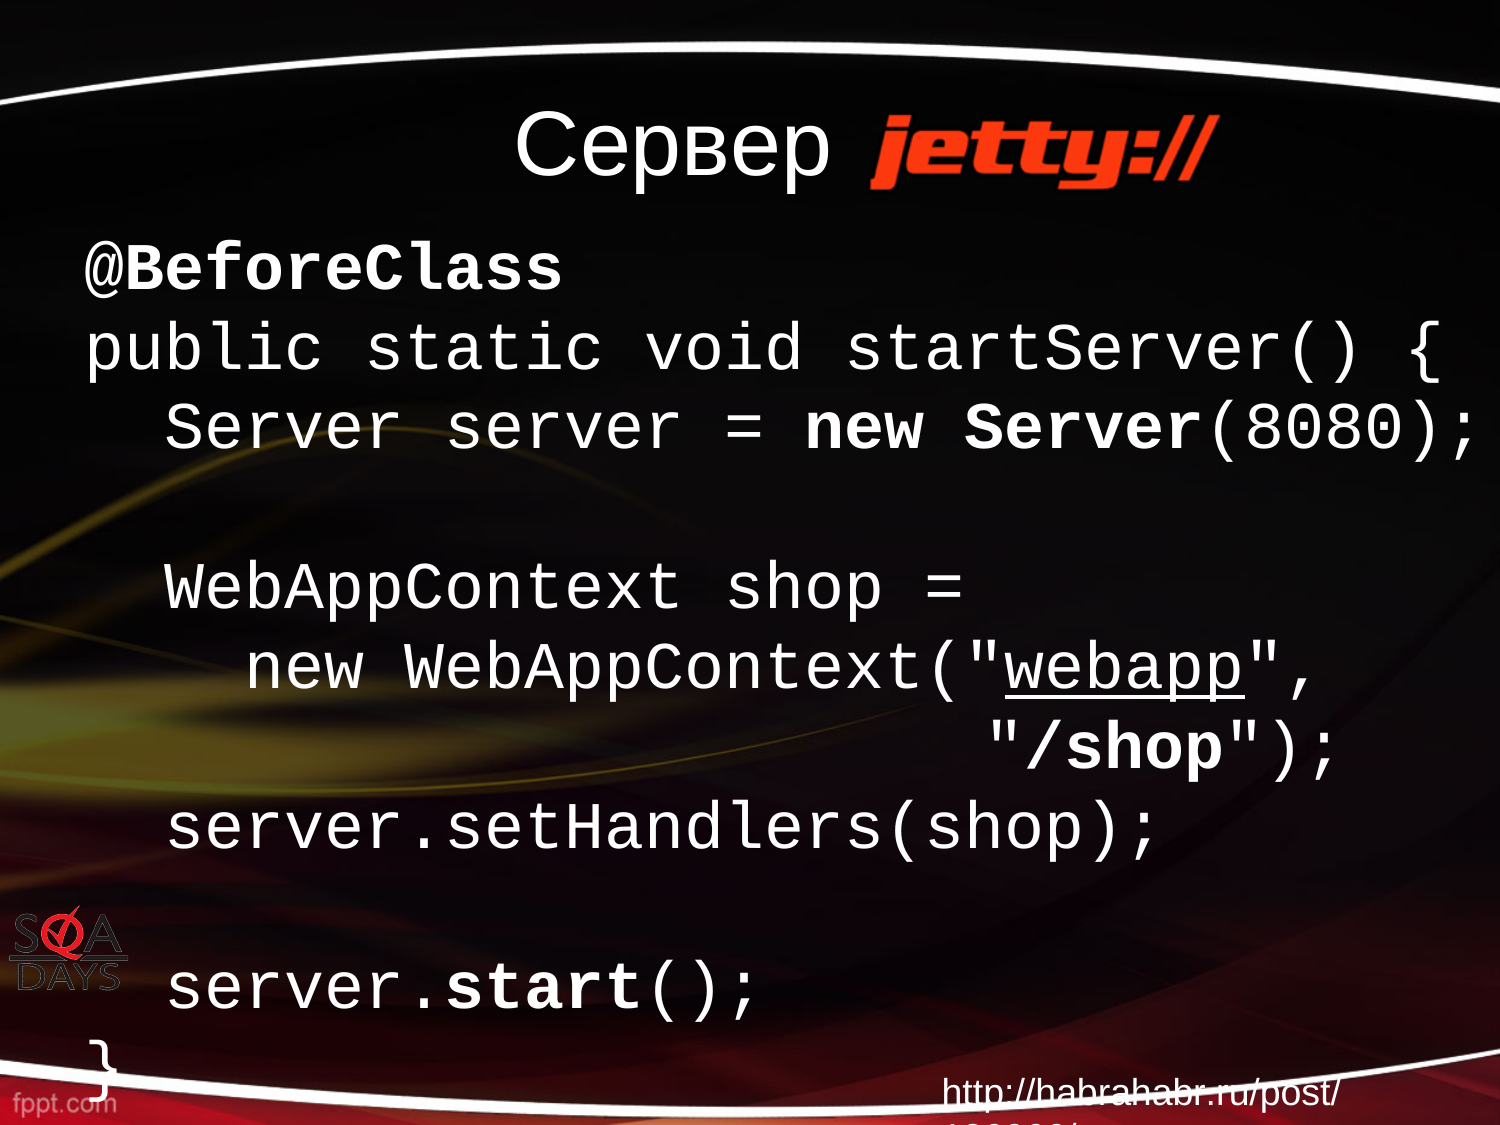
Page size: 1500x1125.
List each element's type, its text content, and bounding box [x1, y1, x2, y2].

text_box http://habrahabr.ru/post/126066/ [926, 1110, 1491, 1121]
picture [0, 0, 1500, 1125]
picture [857, 99, 1234, 206]
title Сервер [75, 45, 1426, 215]
text_box @BeforeClass public static void startServer() { Server server = new Server(8080); WebAppContext shop = new WebAppContext("webapp", "/shop"); server.setHandlers(shop); server.start(); } [70, 215, 1500, 1110]
